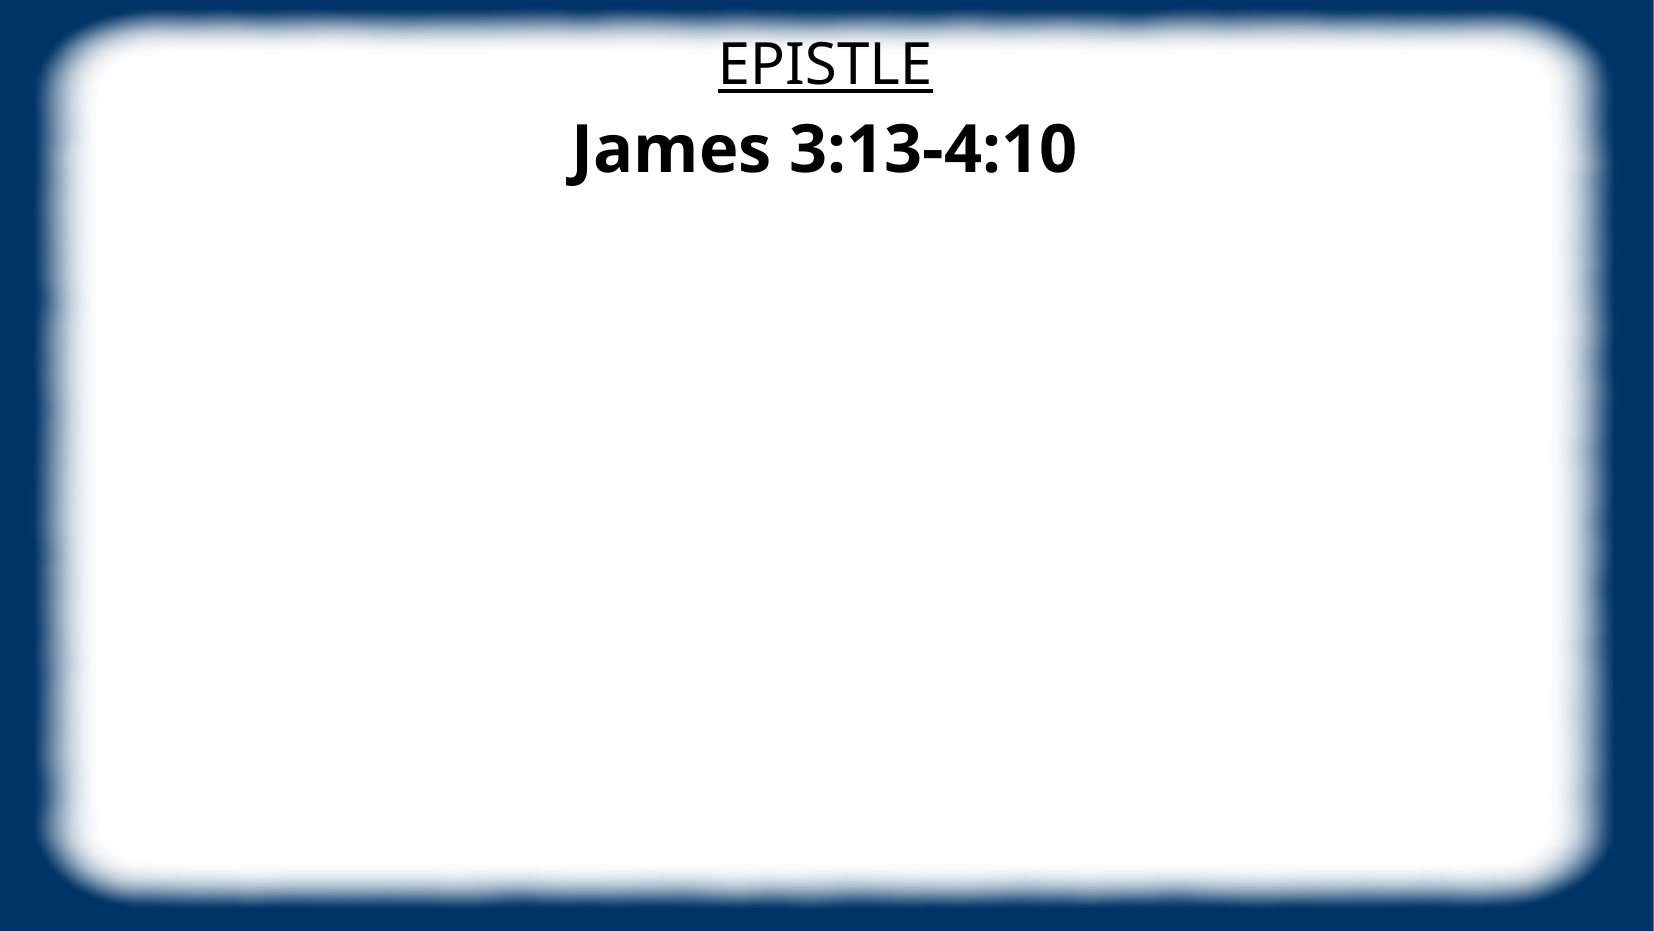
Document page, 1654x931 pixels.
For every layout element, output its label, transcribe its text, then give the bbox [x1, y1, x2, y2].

picture [0, 0, 1654, 931]
text_box EPISTLE James 3:13-4:10 [75, 15, 1576, 196]
